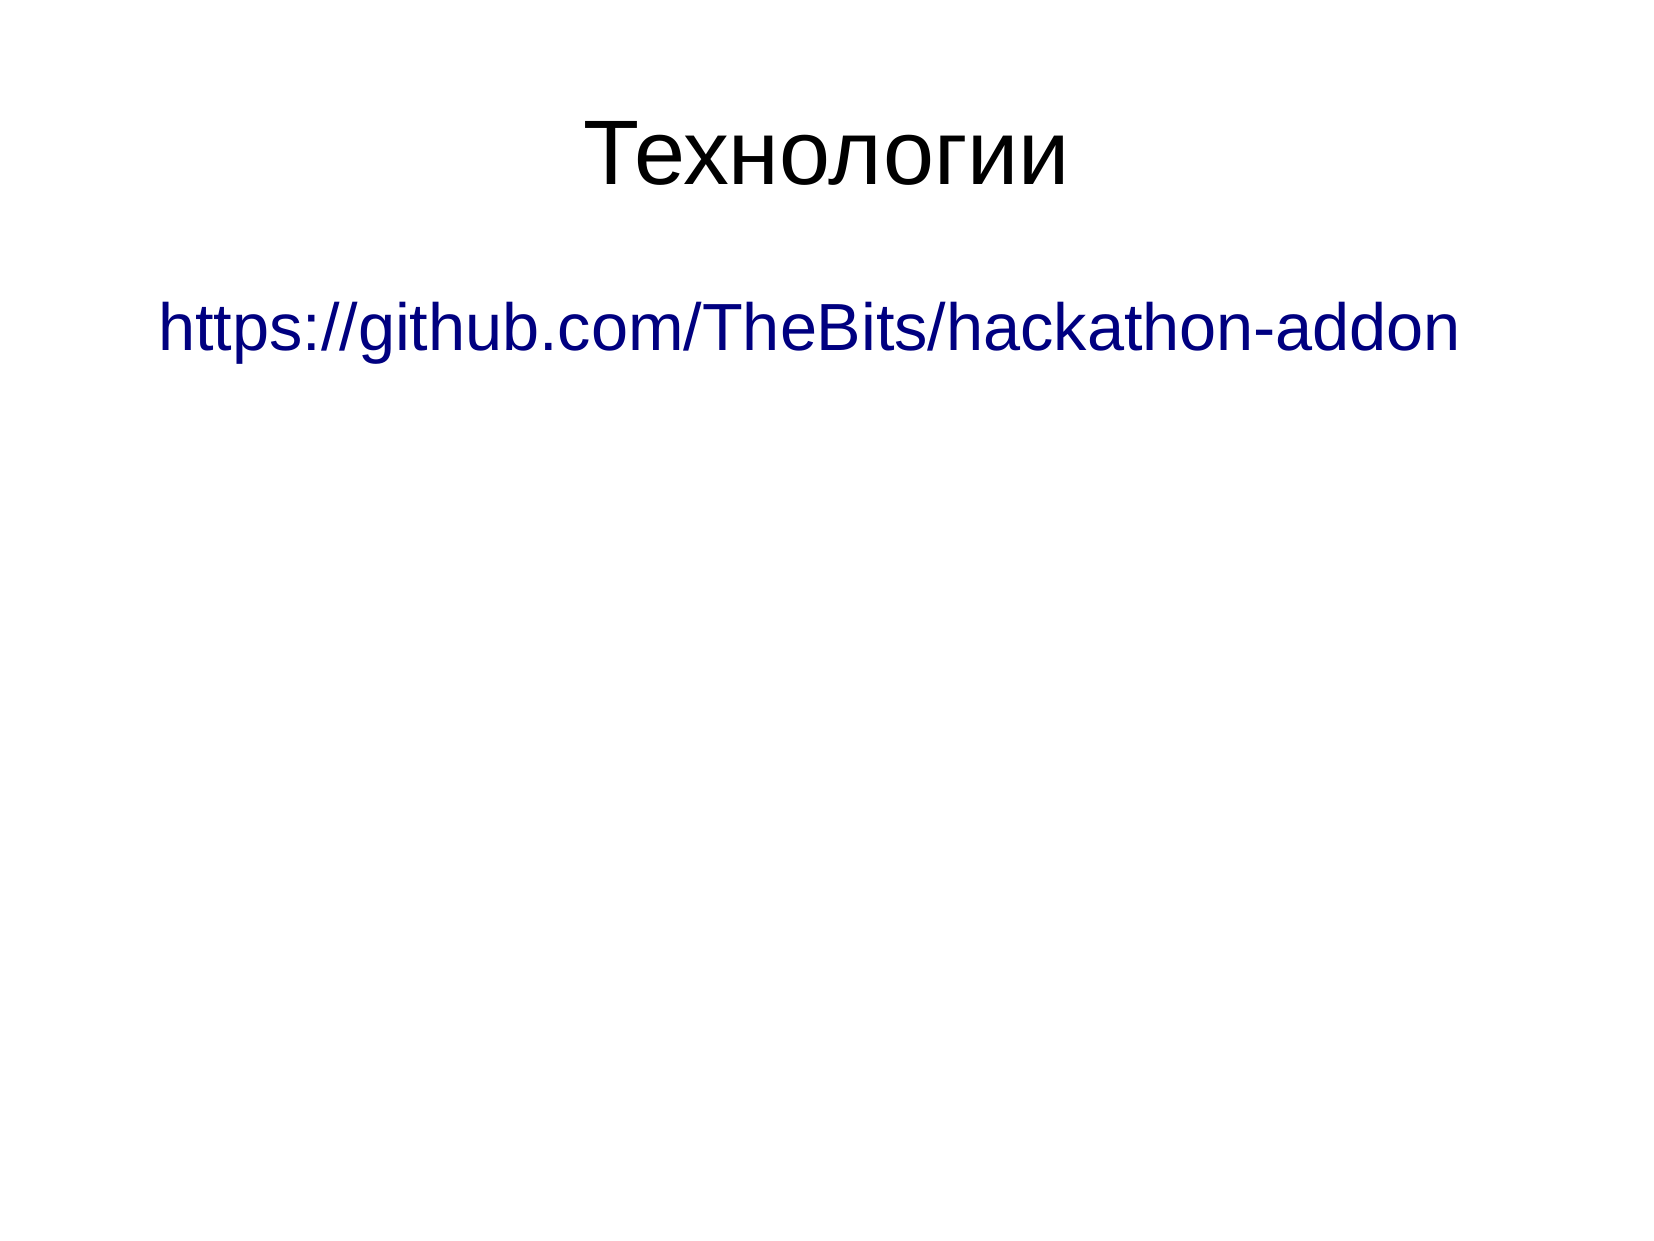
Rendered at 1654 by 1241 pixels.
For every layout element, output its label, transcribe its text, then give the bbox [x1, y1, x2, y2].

title Технологии [82, 49, 1571, 257]
list https://github.com/TheBits/hackathon-addon [82, 290, 1538, 1010]
